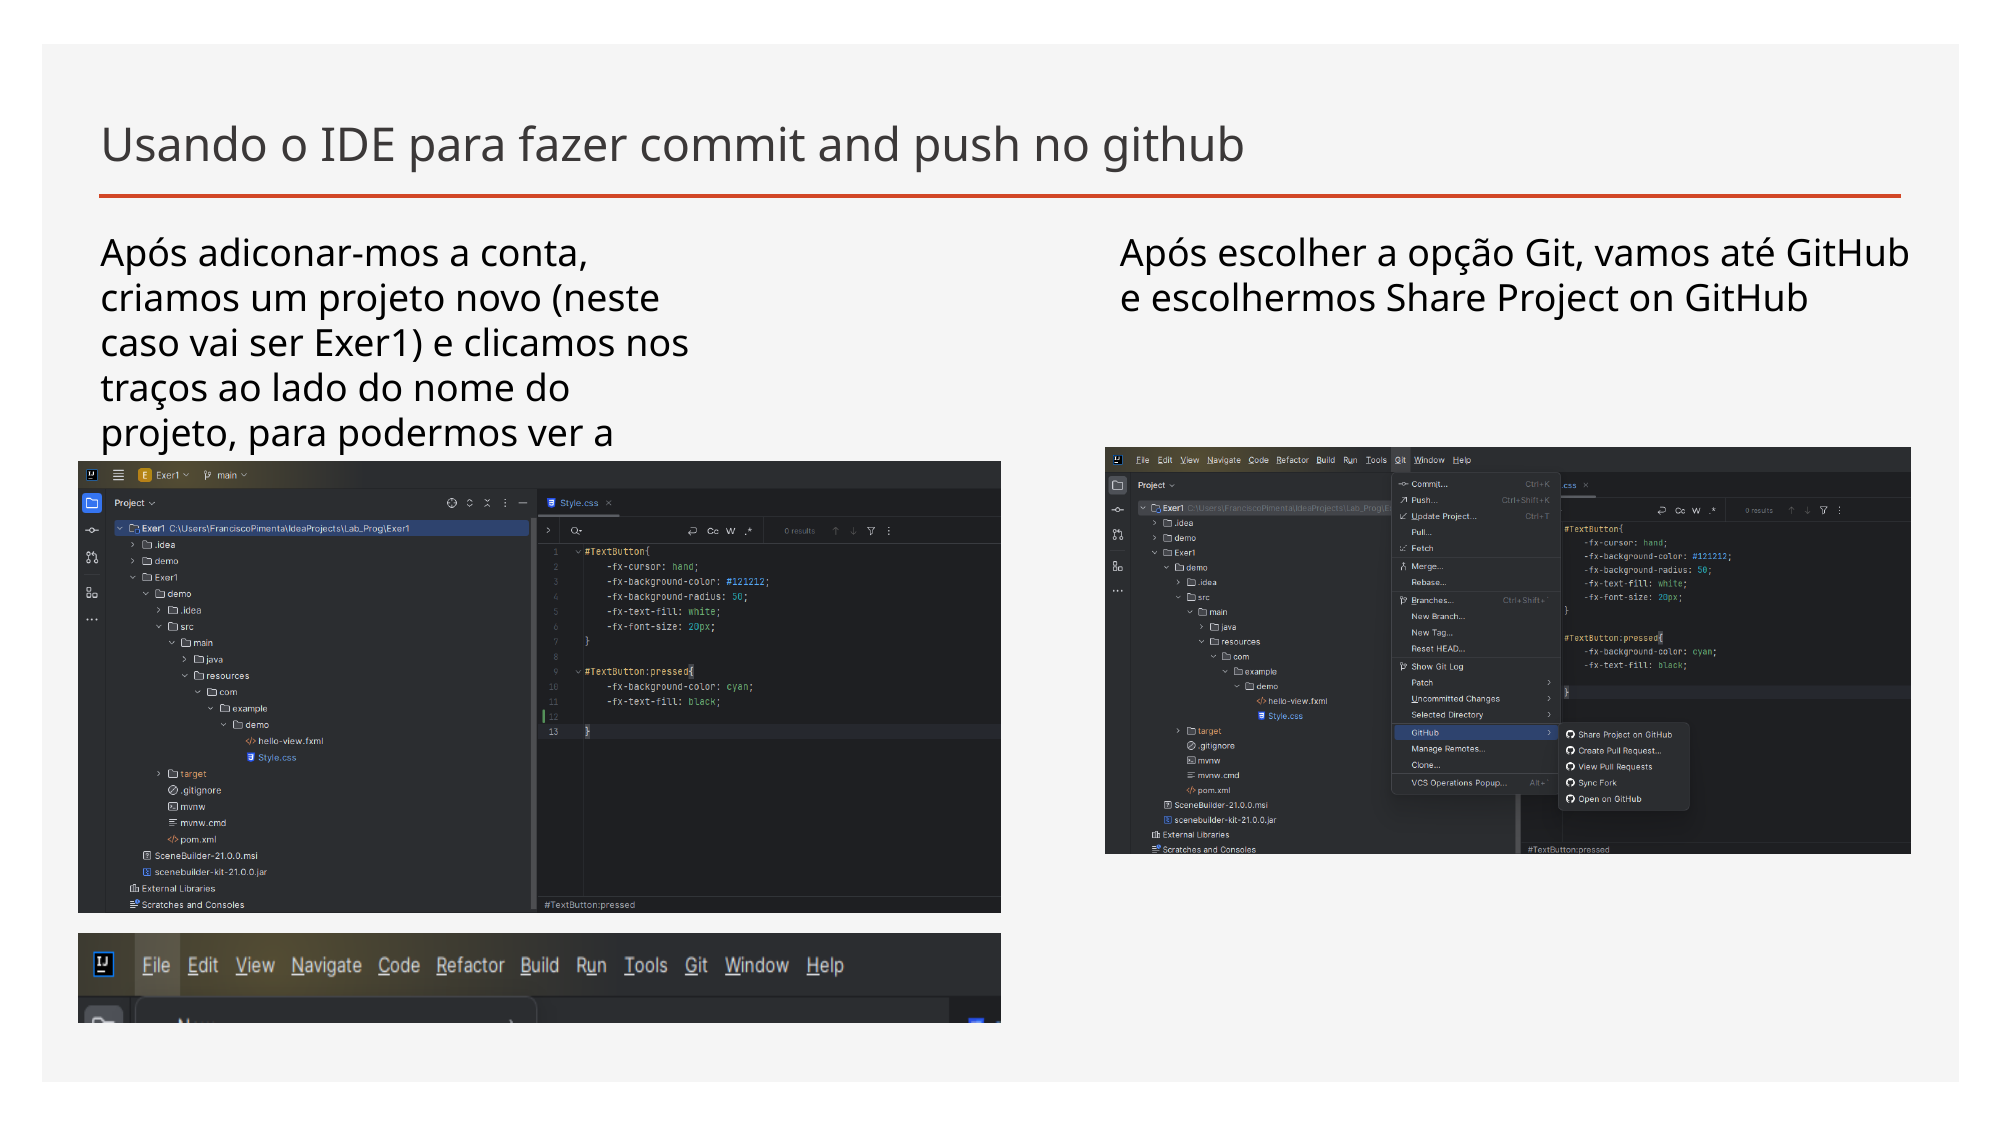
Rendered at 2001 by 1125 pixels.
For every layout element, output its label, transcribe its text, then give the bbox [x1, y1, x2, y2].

picture [1105, 447, 1911, 854]
text_box Após escolher a opção Git, vamos até GitHub e escolhermos Share Project on GitHub [1105, 221, 1954, 328]
picture [78, 461, 1001, 913]
title Usando o IDE para fazer commit and push no github [85, 73, 1496, 179]
picture [78, 933, 1001, 1023]
text_box Após adiconar-mos a conta, criamos um projeto novo (neste caso vai ser Exer1) e clicamos nos traços ao lado do nome do projeto, para podermos ver a opção Git. [85, 221, 732, 461]
